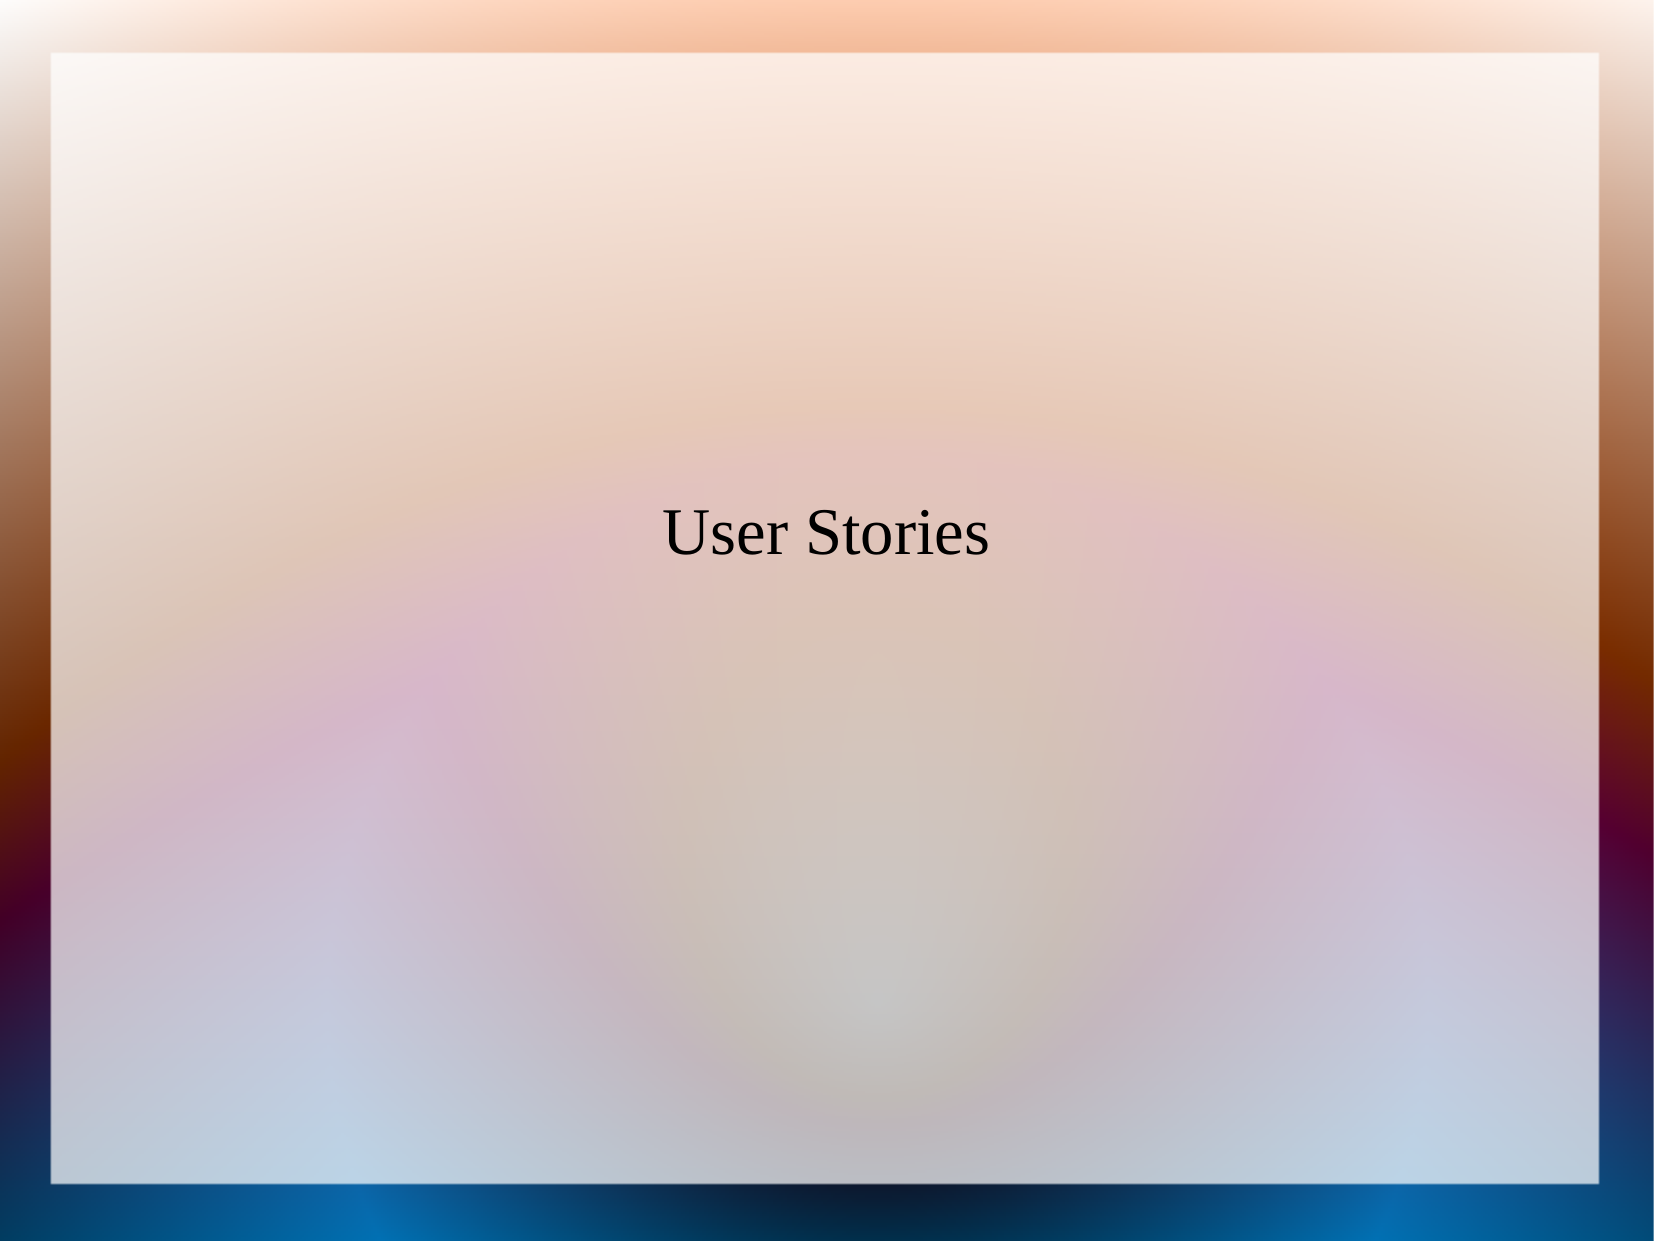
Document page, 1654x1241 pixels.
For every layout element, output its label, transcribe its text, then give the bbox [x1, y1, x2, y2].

subtitle User Stories [82, 55, 1571, 1010]
picture [0, 0, 1654, 1241]
